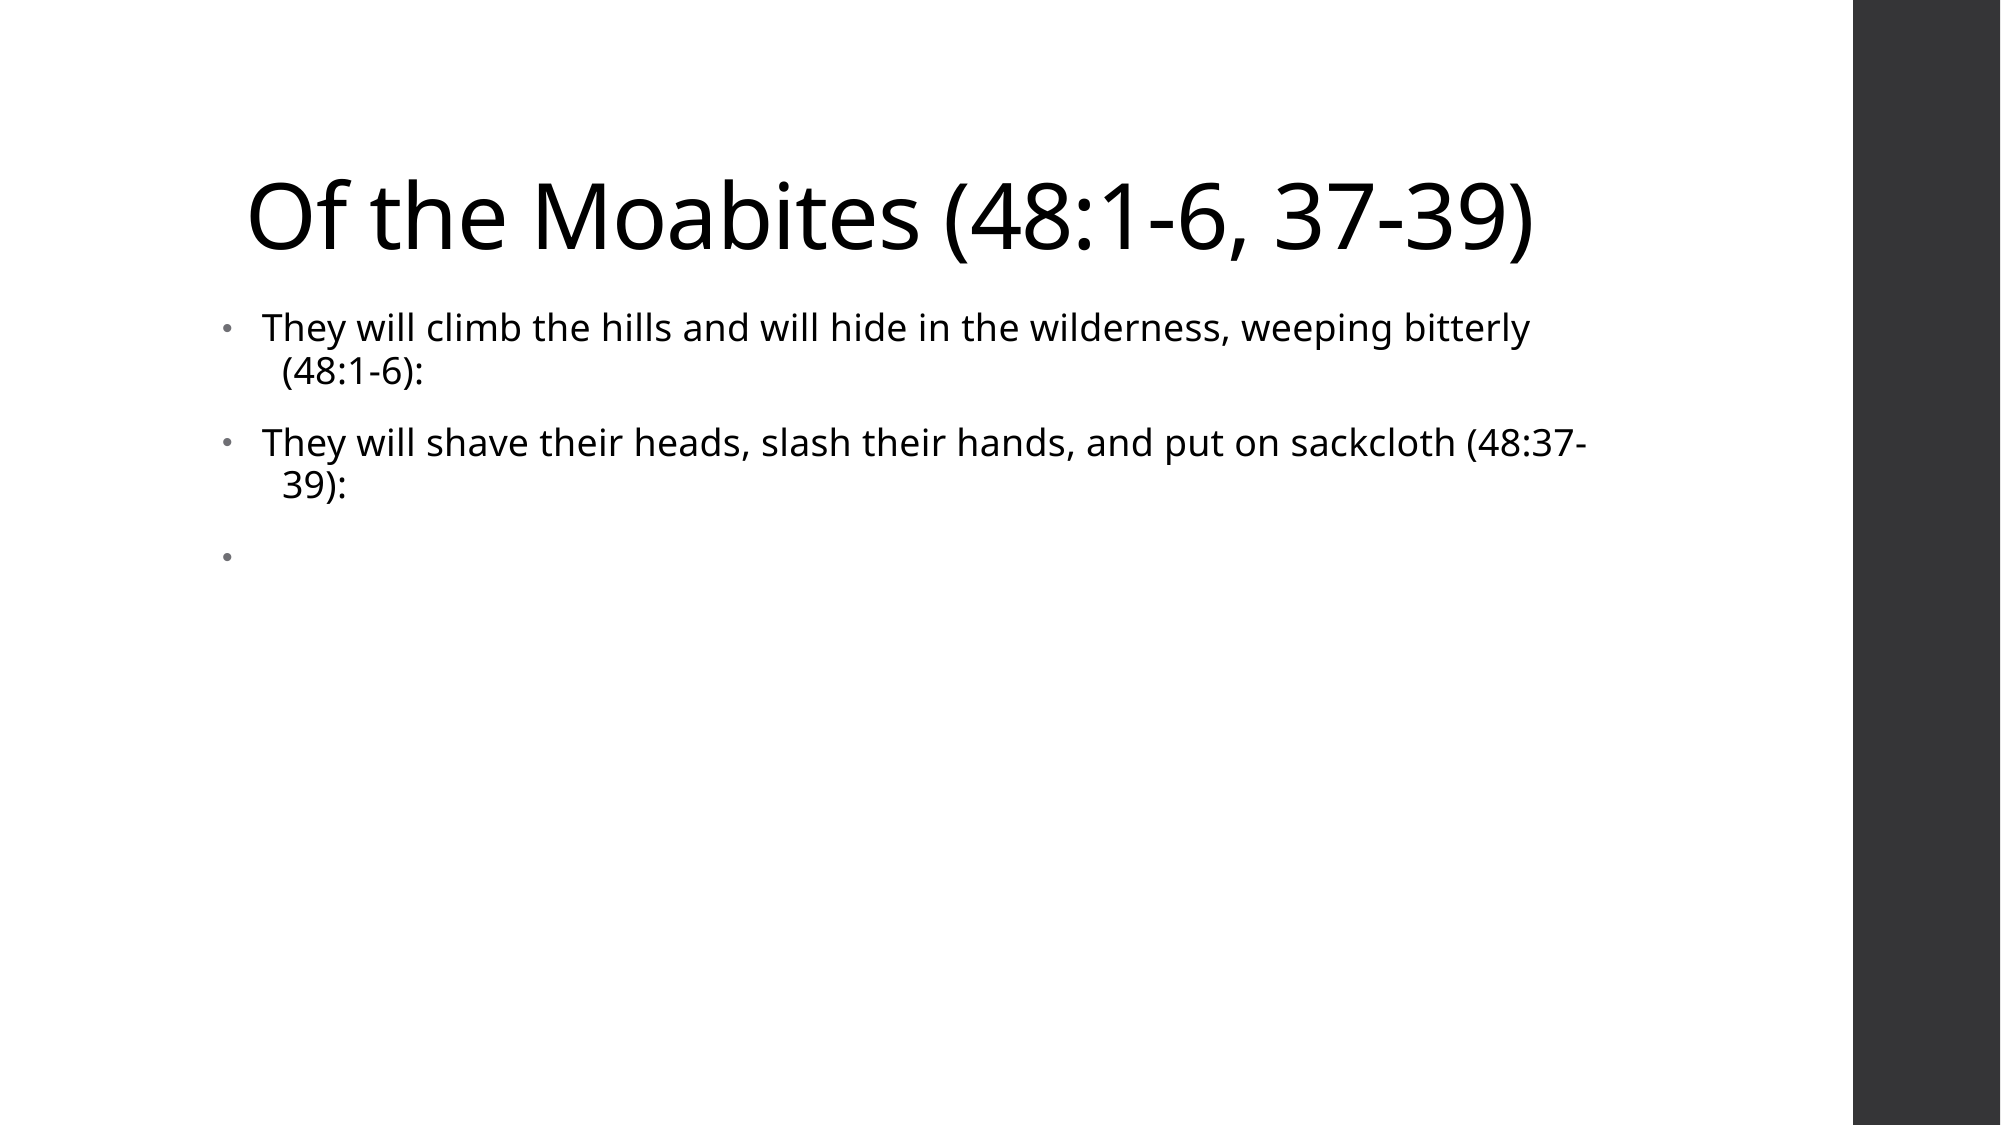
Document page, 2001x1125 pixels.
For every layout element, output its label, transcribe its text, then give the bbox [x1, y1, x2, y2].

list They will climb the hills and will hide in the wilderness, weeping bitterly (48:1-6): They will shave their heads, slash their hands, and put on sackcloth (48:37-39): [206, 299, 1617, 1014]
title Of the Moabites (48:1-6, 37-39) [206, 60, 1797, 278]
